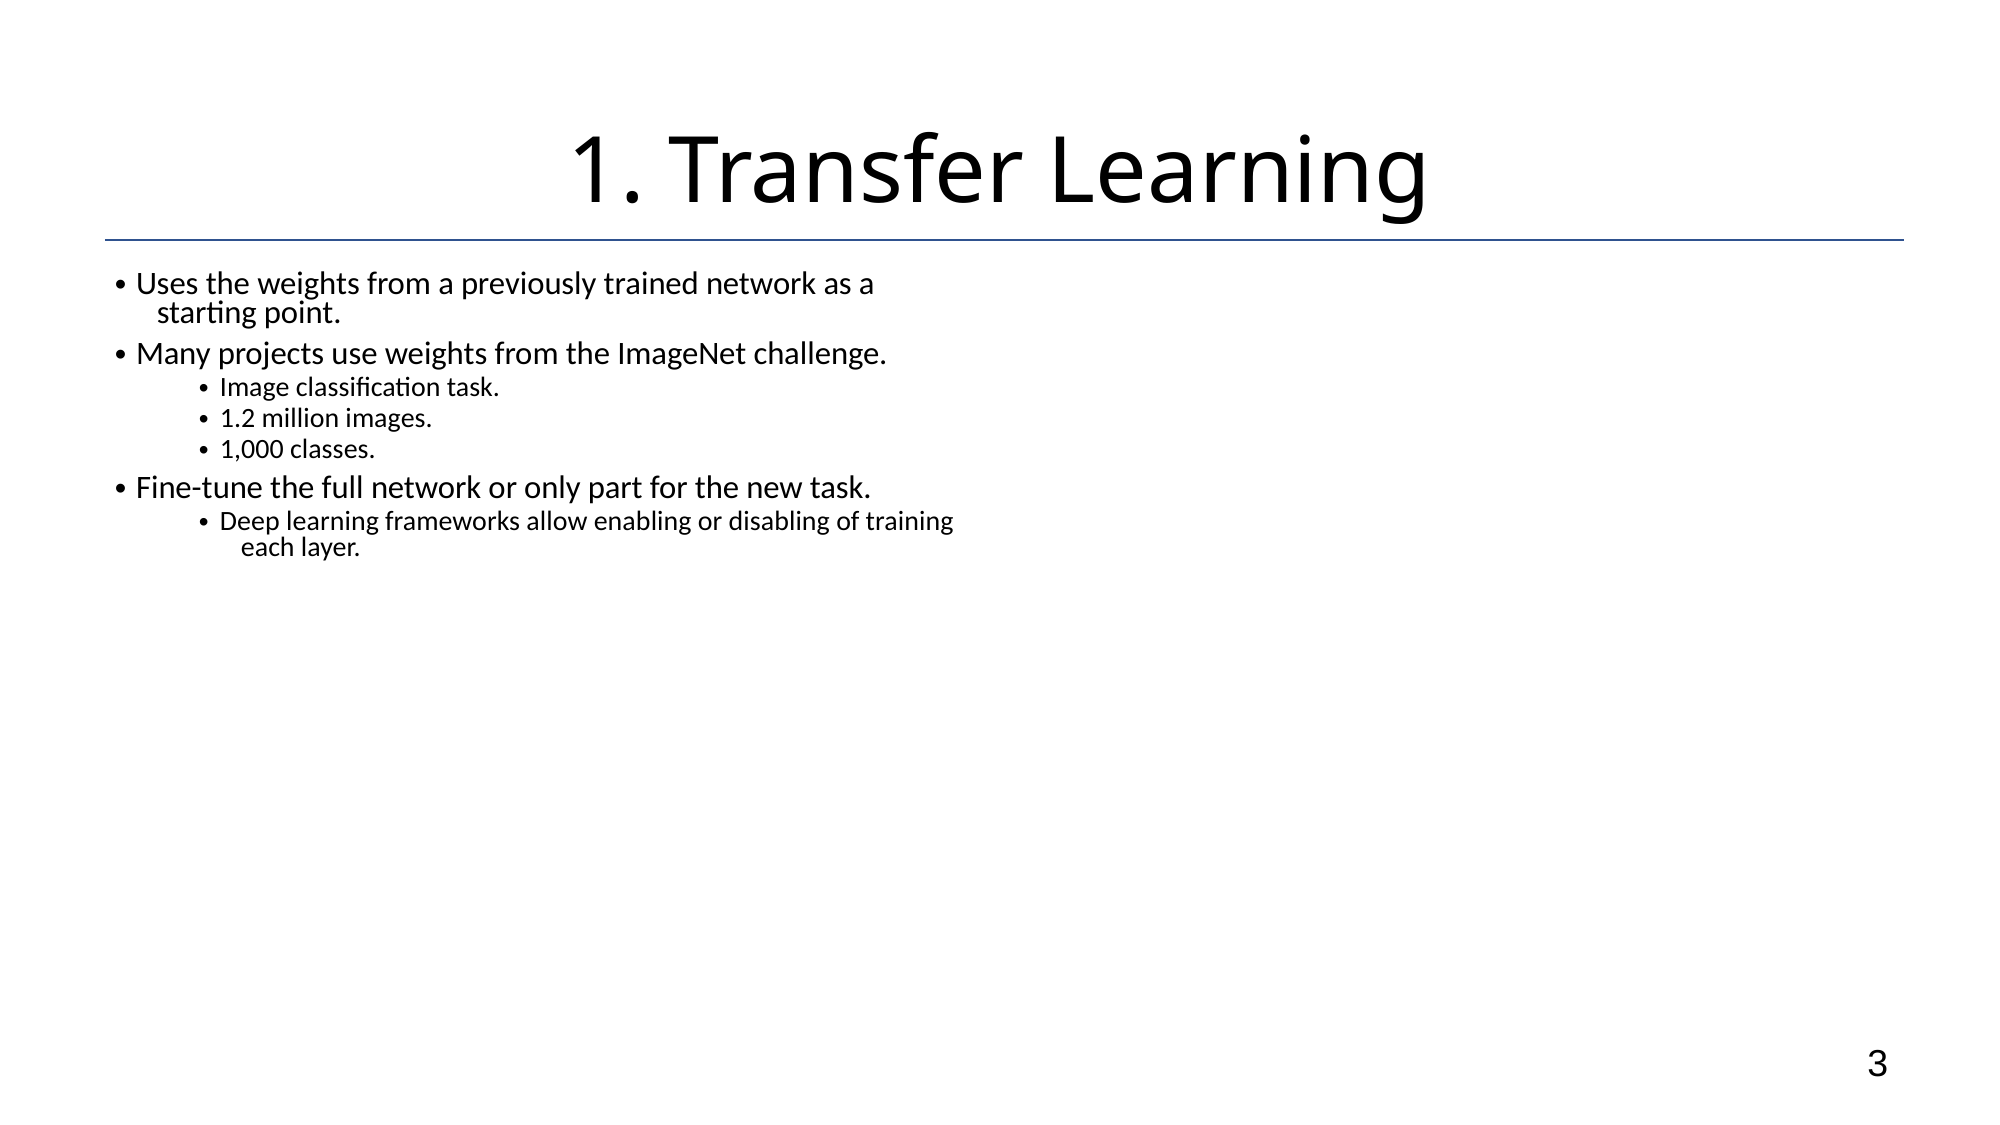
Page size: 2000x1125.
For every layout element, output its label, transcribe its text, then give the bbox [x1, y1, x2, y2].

title 1. Transfer Learning [137, 59, 1862, 278]
list Uses the weights from a previously trained network as a starting point. Many projects use weights from the ImageNet challenge. Image classification task. 1.2 million images. 1,000 classes. Fine-tune the full network or only part for the new task. Deep learning frameworks allow enabling or disabling of training each layer. [99, 263, 979, 575]
text_box [124, 1035, 1896, 1106]
